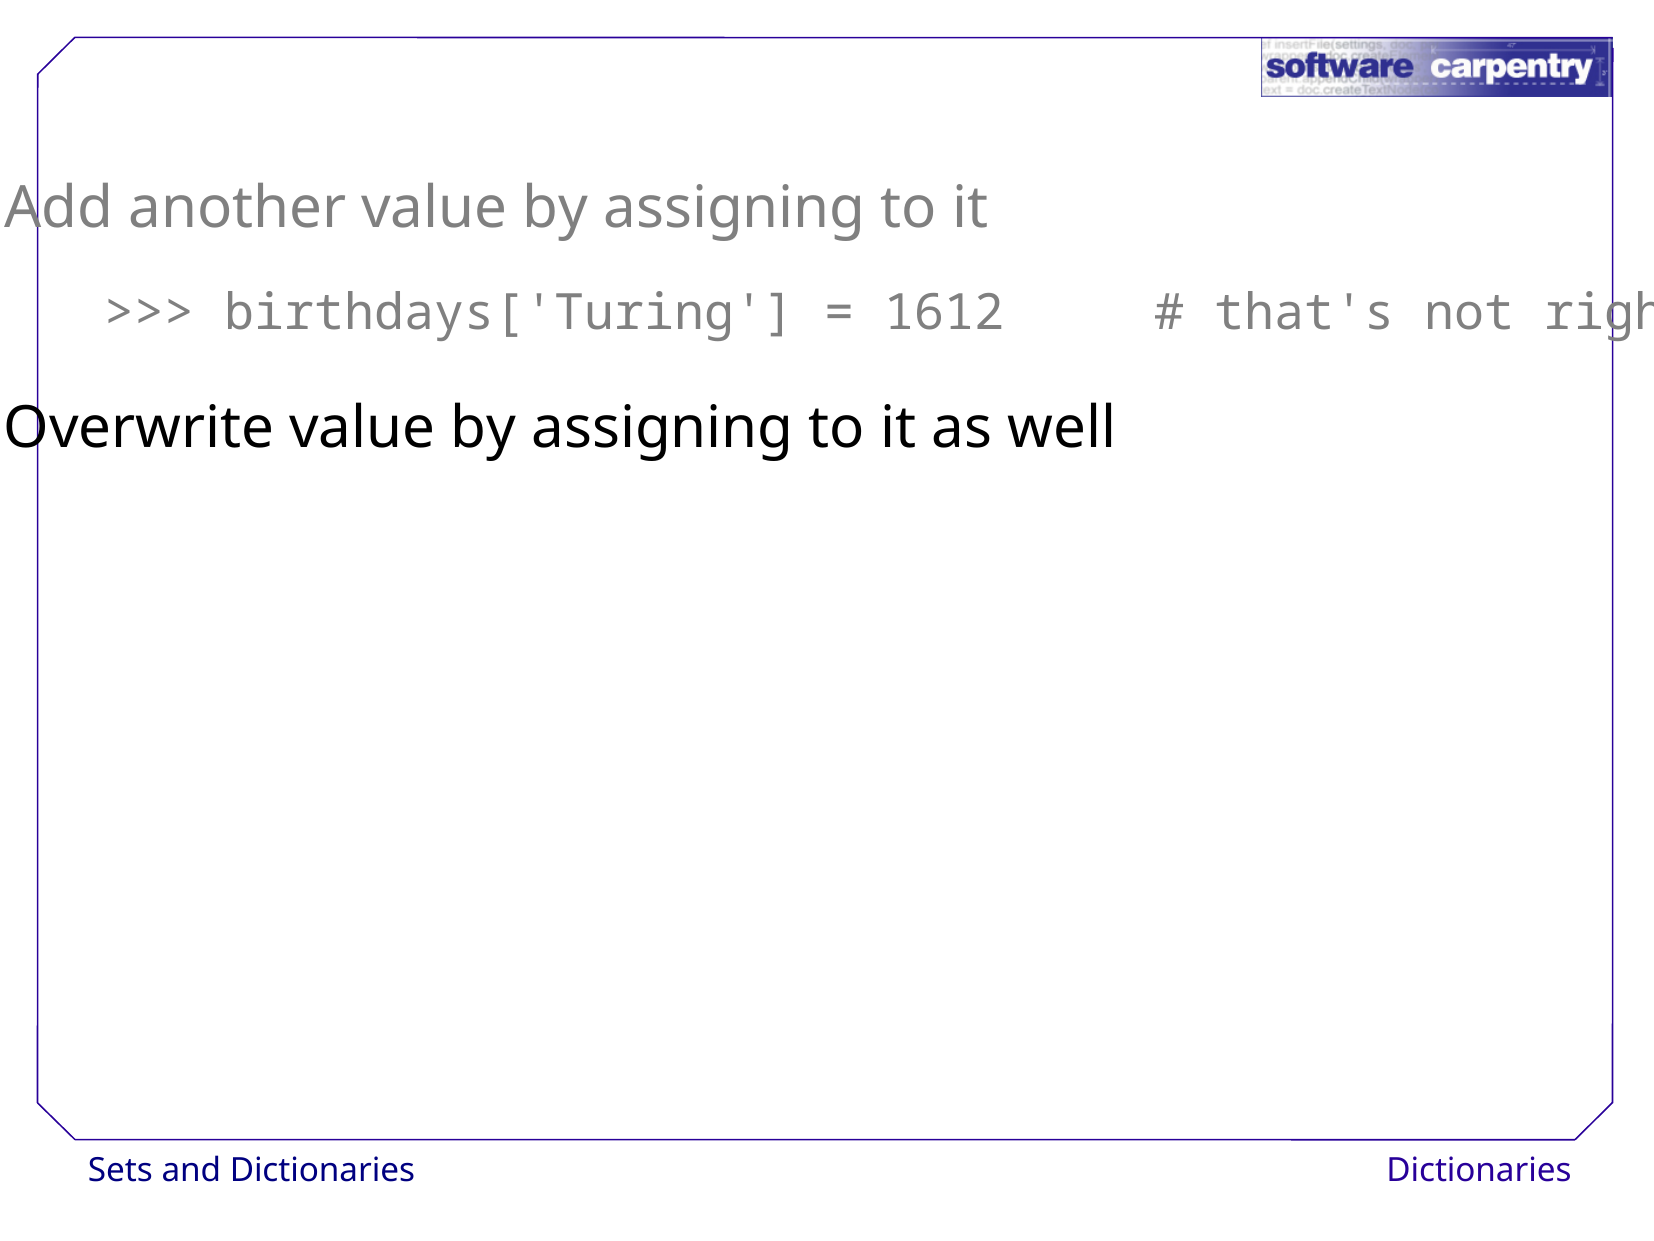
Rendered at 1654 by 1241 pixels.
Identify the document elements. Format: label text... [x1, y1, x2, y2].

text_box Overwrite value by assigning to it as well [0, 346, 1281, 467]
text_box Add another value by assigning to it [0, 126, 1154, 248]
text_box >>> birthdays['Turing'] = 1612 # that's not right [89, 257, 1512, 364]
picture [1261, 39, 1613, 97]
